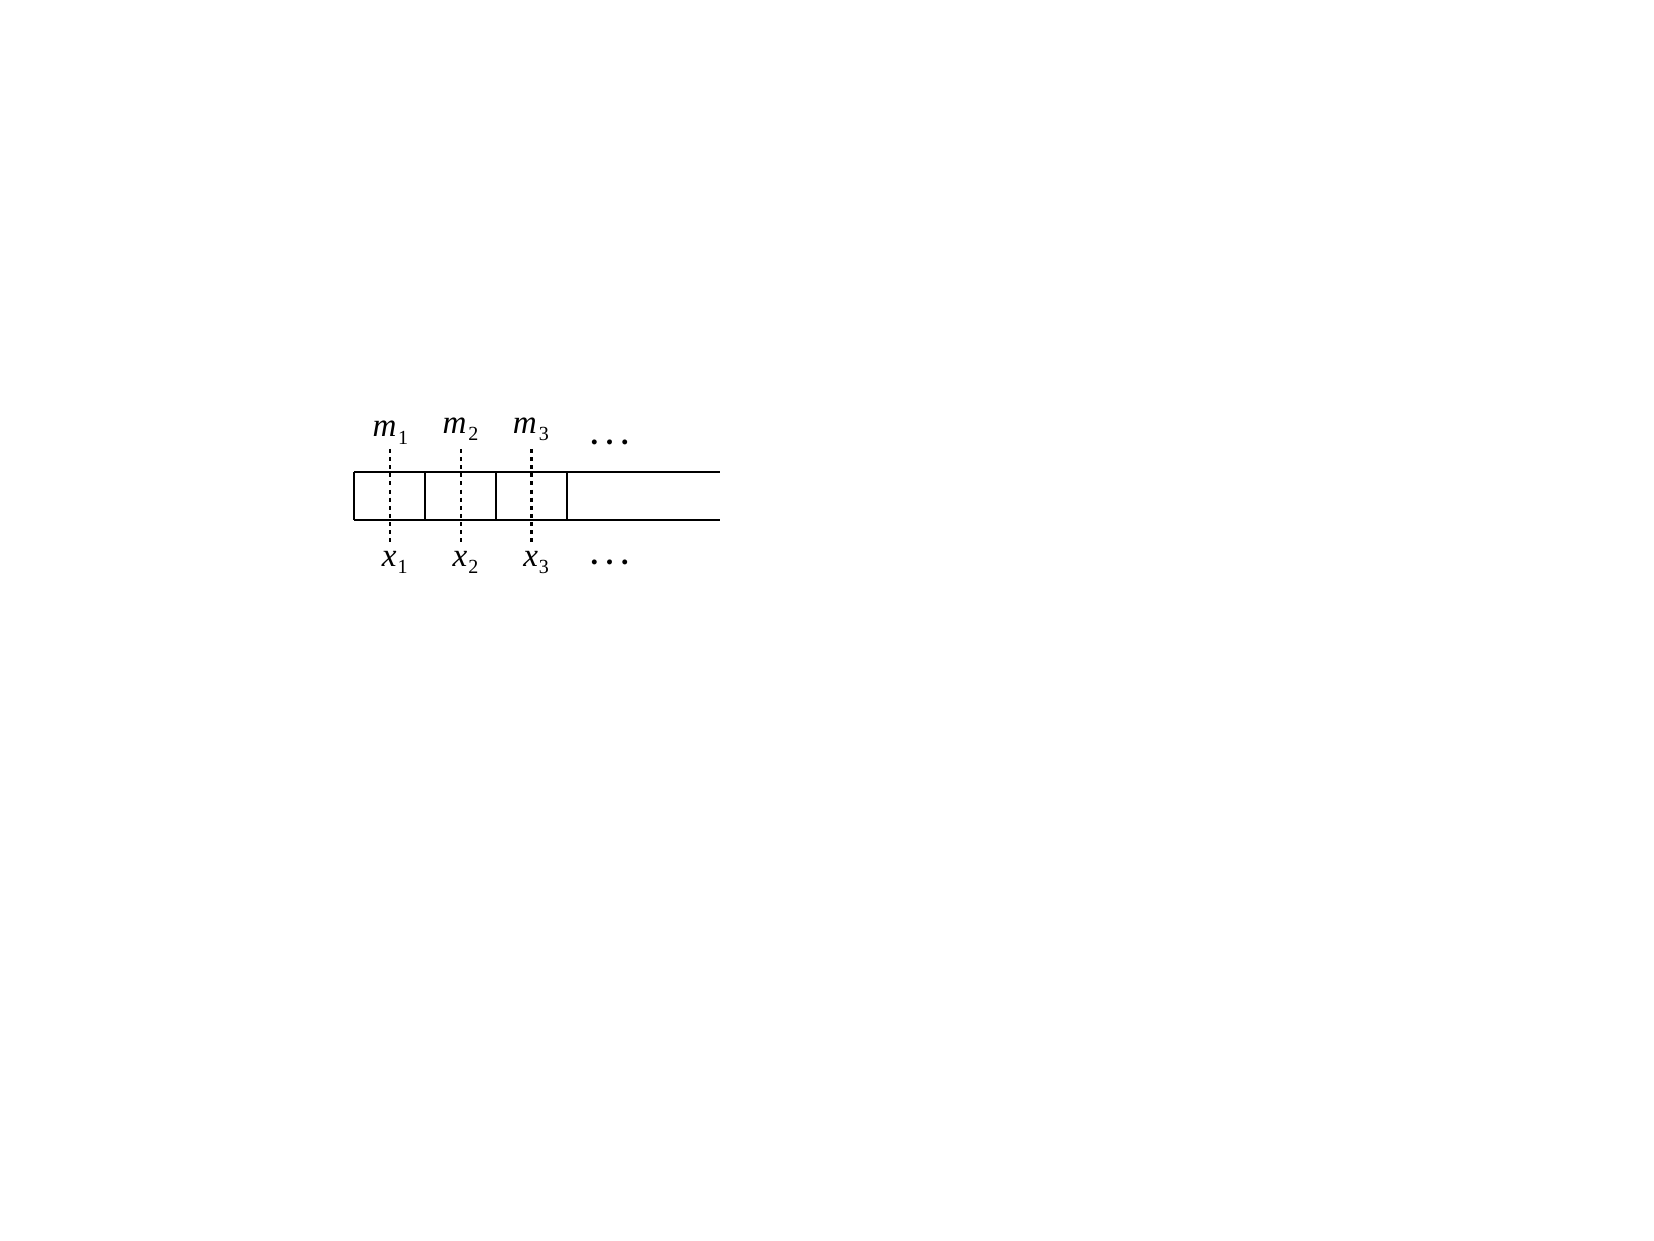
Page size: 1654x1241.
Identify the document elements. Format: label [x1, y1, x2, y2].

chart [366, 406, 414, 449]
chart [444, 536, 485, 579]
chart [507, 403, 555, 446]
chart [373, 536, 414, 579]
chart [514, 536, 556, 579]
chart [582, 557, 638, 567]
chart [582, 437, 638, 447]
chart [437, 403, 484, 446]
